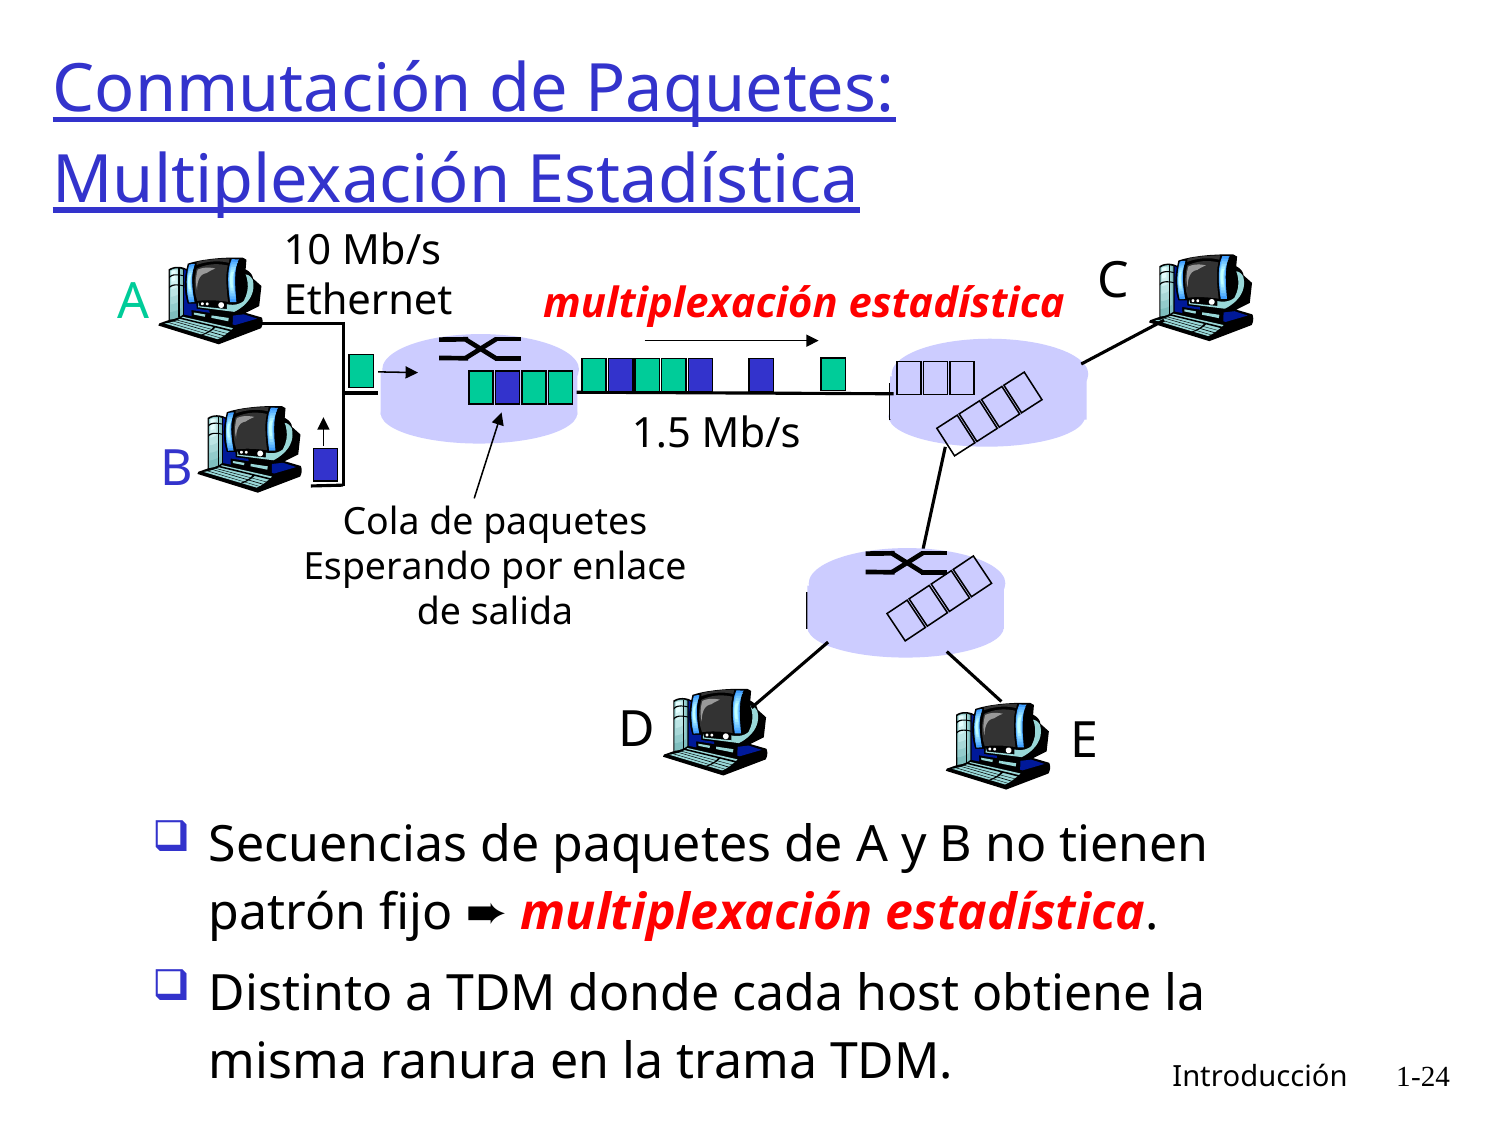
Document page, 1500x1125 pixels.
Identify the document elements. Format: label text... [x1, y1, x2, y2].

text_box [313, 448, 338, 482]
text_box D [603, 688, 670, 765]
text_box Cola de paquetes Esperando por enlace de salida [288, 489, 702, 640]
picture [663, 687, 769, 776]
text_box [441, 334, 520, 345]
picture [1148, 253, 1255, 342]
text_box [933, 573, 967, 609]
text_box [380, 337, 579, 444]
text_box E [1055, 699, 1114, 776]
text_box [911, 588, 945, 624]
text_box [889, 602, 923, 639]
text_box [807, 551, 1006, 658]
text_box [898, 362, 920, 394]
text_box [749, 358, 774, 392]
text_box C [1082, 240, 1145, 316]
picture [945, 702, 1052, 790]
text_box [939, 417, 973, 446]
text_box 1-<number> [1362, 1050, 1466, 1125]
list Secuencias de paquetes de A y B no tienen patrón fijo  multiplexación estadística. Distinto a TDM donde cada host obtiene la misma ranura en la trama TDM. [137, 799, 1363, 1062]
text_box 10 Mb/s Ethernet [268, 215, 468, 331]
text_box [688, 358, 713, 392]
text_box [608, 358, 633, 392]
text_box [868, 548, 970, 571]
picture [158, 256, 265, 345]
text_box [889, 338, 1089, 447]
text_box [984, 388, 1018, 425]
title Conmutación de Paquetes: Multiplexación Estadística [37, 37, 1276, 225]
text_box B [145, 427, 208, 504]
text_box multiplexación estadística [528, 268, 1081, 334]
text_box [961, 403, 995, 439]
text_box [956, 558, 989, 594]
text_box Introducción [887, 1062, 1362, 1125]
picture [197, 405, 304, 493]
text_box 1.5 Mb/s [617, 398, 816, 464]
text_box A [102, 260, 165, 337]
text_box [1006, 374, 1040, 410]
